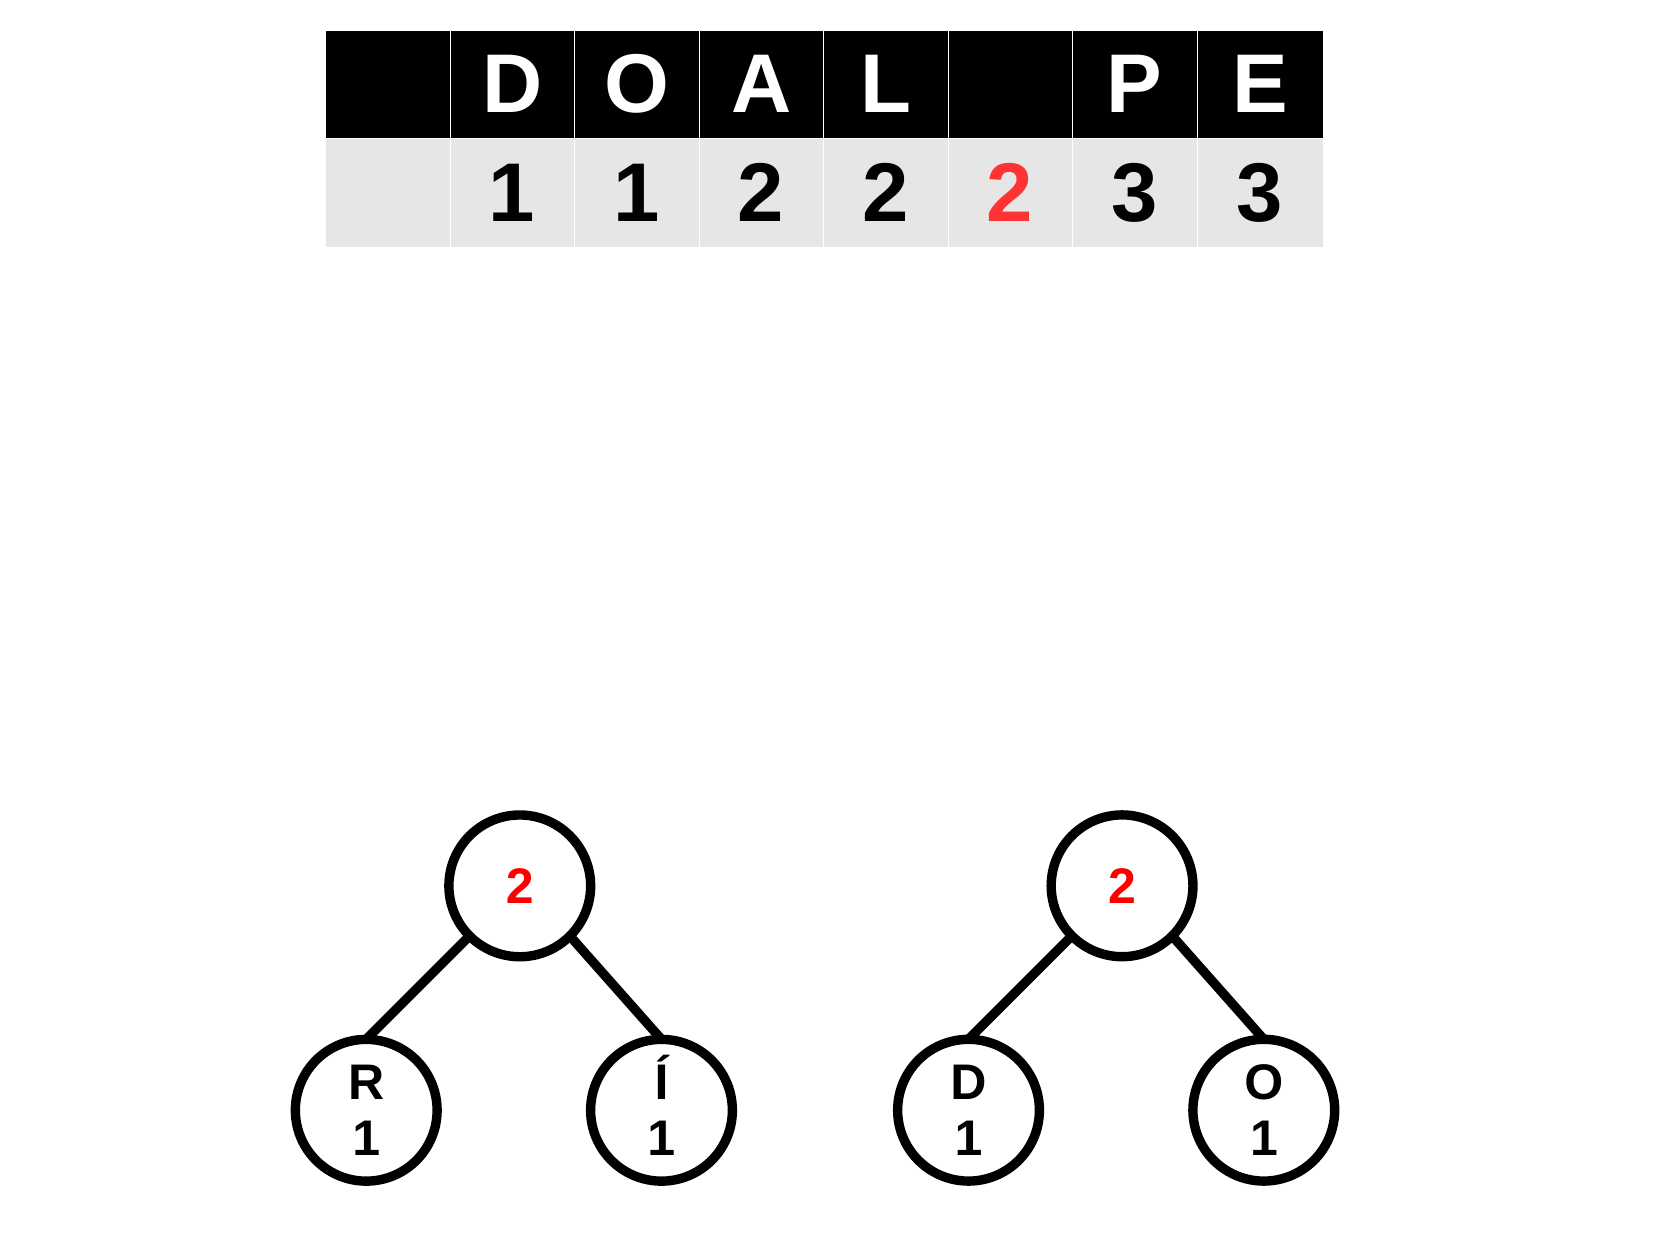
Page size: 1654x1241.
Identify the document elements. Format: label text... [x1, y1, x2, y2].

text_box O 1 [1192, 1039, 1335, 1182]
text_box R 1 [295, 1039, 438, 1182]
table_cell 1 [575, 139, 699, 247]
table_cell 2 [824, 139, 948, 247]
table_header E [1198, 31, 1323, 138]
text_box 2 [448, 814, 591, 957]
table_cell 1 [451, 139, 574, 247]
table_header A [700, 31, 823, 138]
text_box Í 1 [590, 1039, 733, 1182]
table_header O [575, 31, 699, 138]
table_header L [824, 31, 948, 138]
table_cell 2 [700, 139, 823, 247]
text_box 2 [1051, 814, 1193, 957]
table_cell 3 [1073, 139, 1197, 247]
table_header [949, 31, 1072, 138]
text_box D 1 [897, 1039, 1040, 1182]
table_header [326, 31, 450, 138]
table_cell 3 [1198, 139, 1323, 247]
table_header P [1073, 31, 1197, 138]
table_cell 2 [949, 139, 1072, 247]
table_cell [326, 139, 450, 247]
table_header D [451, 31, 574, 138]
